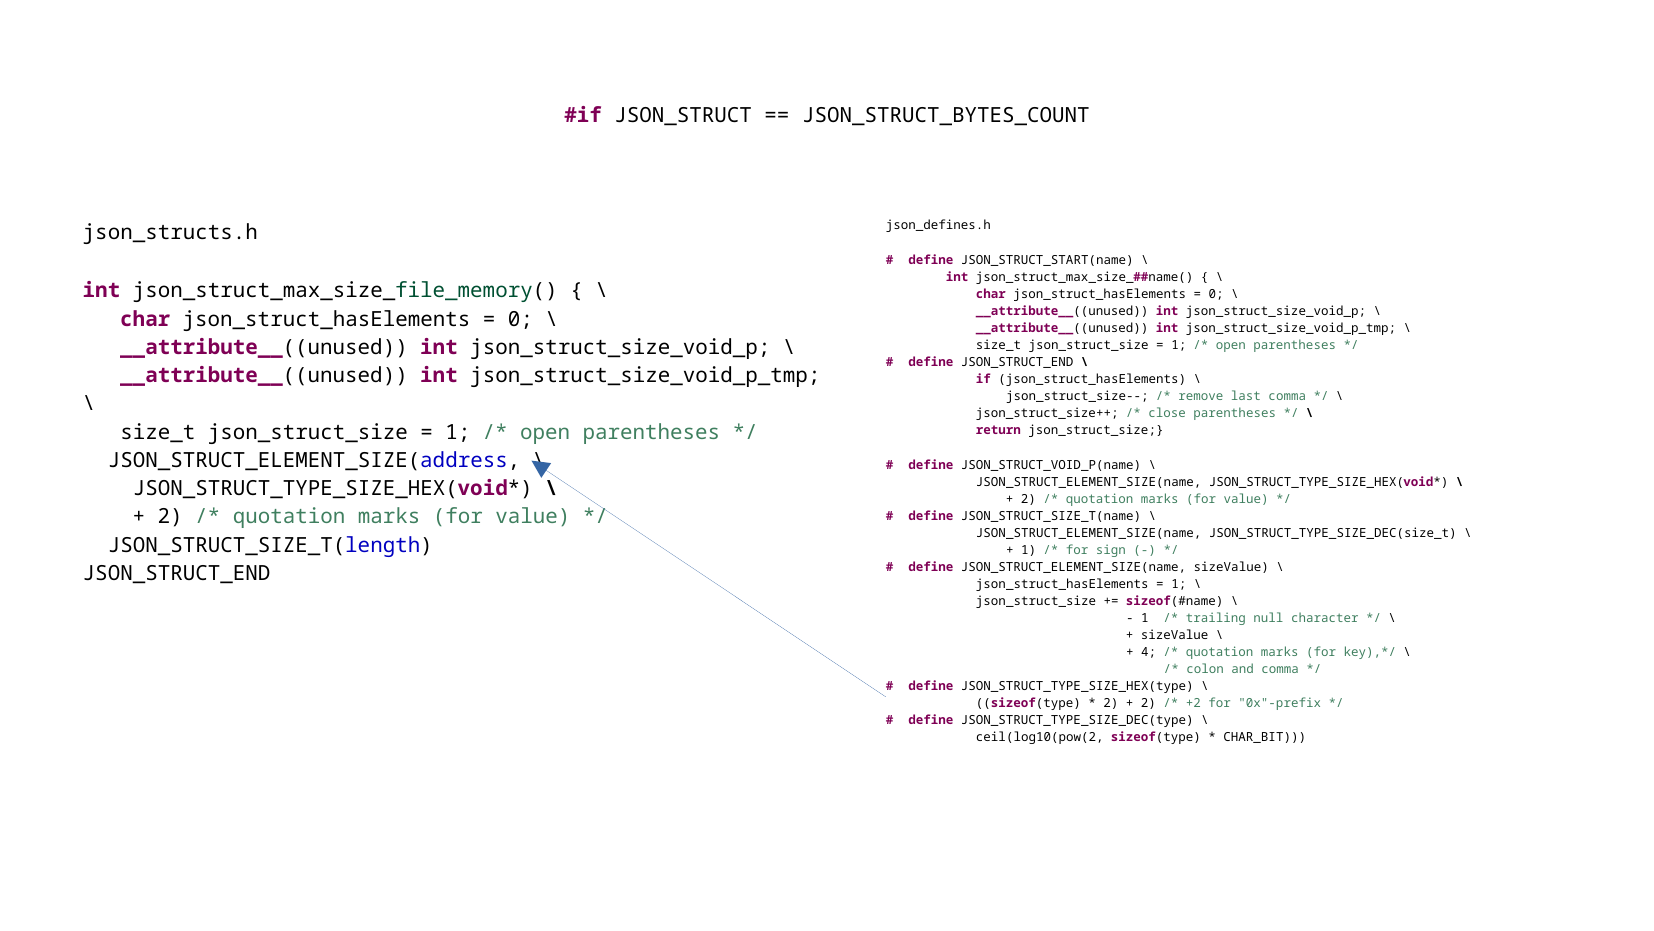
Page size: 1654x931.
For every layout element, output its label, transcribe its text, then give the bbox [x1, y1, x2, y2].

list json_defines.h # define JSON_STRUCT_START(name) \ int json_struct_max_size_##name() { \ char json_struct_hasElements = 0; \ __attribute__((unused)) int json_struct_size_void_p; \ __attribute__((unused)) int json_struct_size_void_p_tmp; \ size_t json_struct_size = 1; /* open parentheses */ # define JSON_STRUCT_END \ if (json_struct_hasElements) \ json_struct_size--; /* remove last comma */ \ json_struct_size++; /* close parentheses */ \ return json_struct_size;} # define JSON_STRUCT_VOID_P(name) \ JSON_STRUCT_ELEMENT_SIZE(name, JSON_STRUCT_TYPE_SIZE_HEX(void*) \ + 2) /* quotation marks (for value) */ # define JSON_STRUCT_SIZE_T(name) \ JSON_STRUCT_ELEMENT_SIZE(name, JSON_STRUCT_TYPE_SIZE_DEC(size_t) \ + 1) /* for sign (-) */ # define JSON_STRUCT_ELEMENT_SIZE(name, sizeValue) \ json_struct_hasElements = 1; \ json_struct_size += sizeof(#name) \ - 1 /* trailing null character */ \ + sizeValue \ + 4; /* quotation marks (for key),*/ \ /* colon and comma */ # define JSON_STRUCT_TYPE_SIZE_HEX(type) \ ((sizeof(type) * 2) + 2) /* +2 for "0x"-prefix */ # define JSON_STRUCT_TYPE_SIZE_DEC(type) \ ceil(log10(pow(2, sizeof(type) * CHAR_BIT))) [885, 216, 1571, 756]
list json_structs.h int json_struct_max_size_file_memory() { \ char json_struct_hasElements = 0; \ __attribute__((unused)) int json_struct_size_void_p; \ __attribute__((unused)) int json_struct_size_void_p_tmp; \ size_t json_struct_size = 1; /* open parentheses */ JSON_STRUCT_ELEMENT_SIZE(address, \ JSON_STRUCT_TYPE_SIZE_HEX(void*) \ + 2) /* quotation marks (for value) */ JSON_STRUCT_SIZE_T(length) JSON_STRUCT_END [82, 217, 827, 758]
title #if JSON_STRUCT == JSON_STRUCT_BYTES_COUNT [82, 37, 1571, 193]
